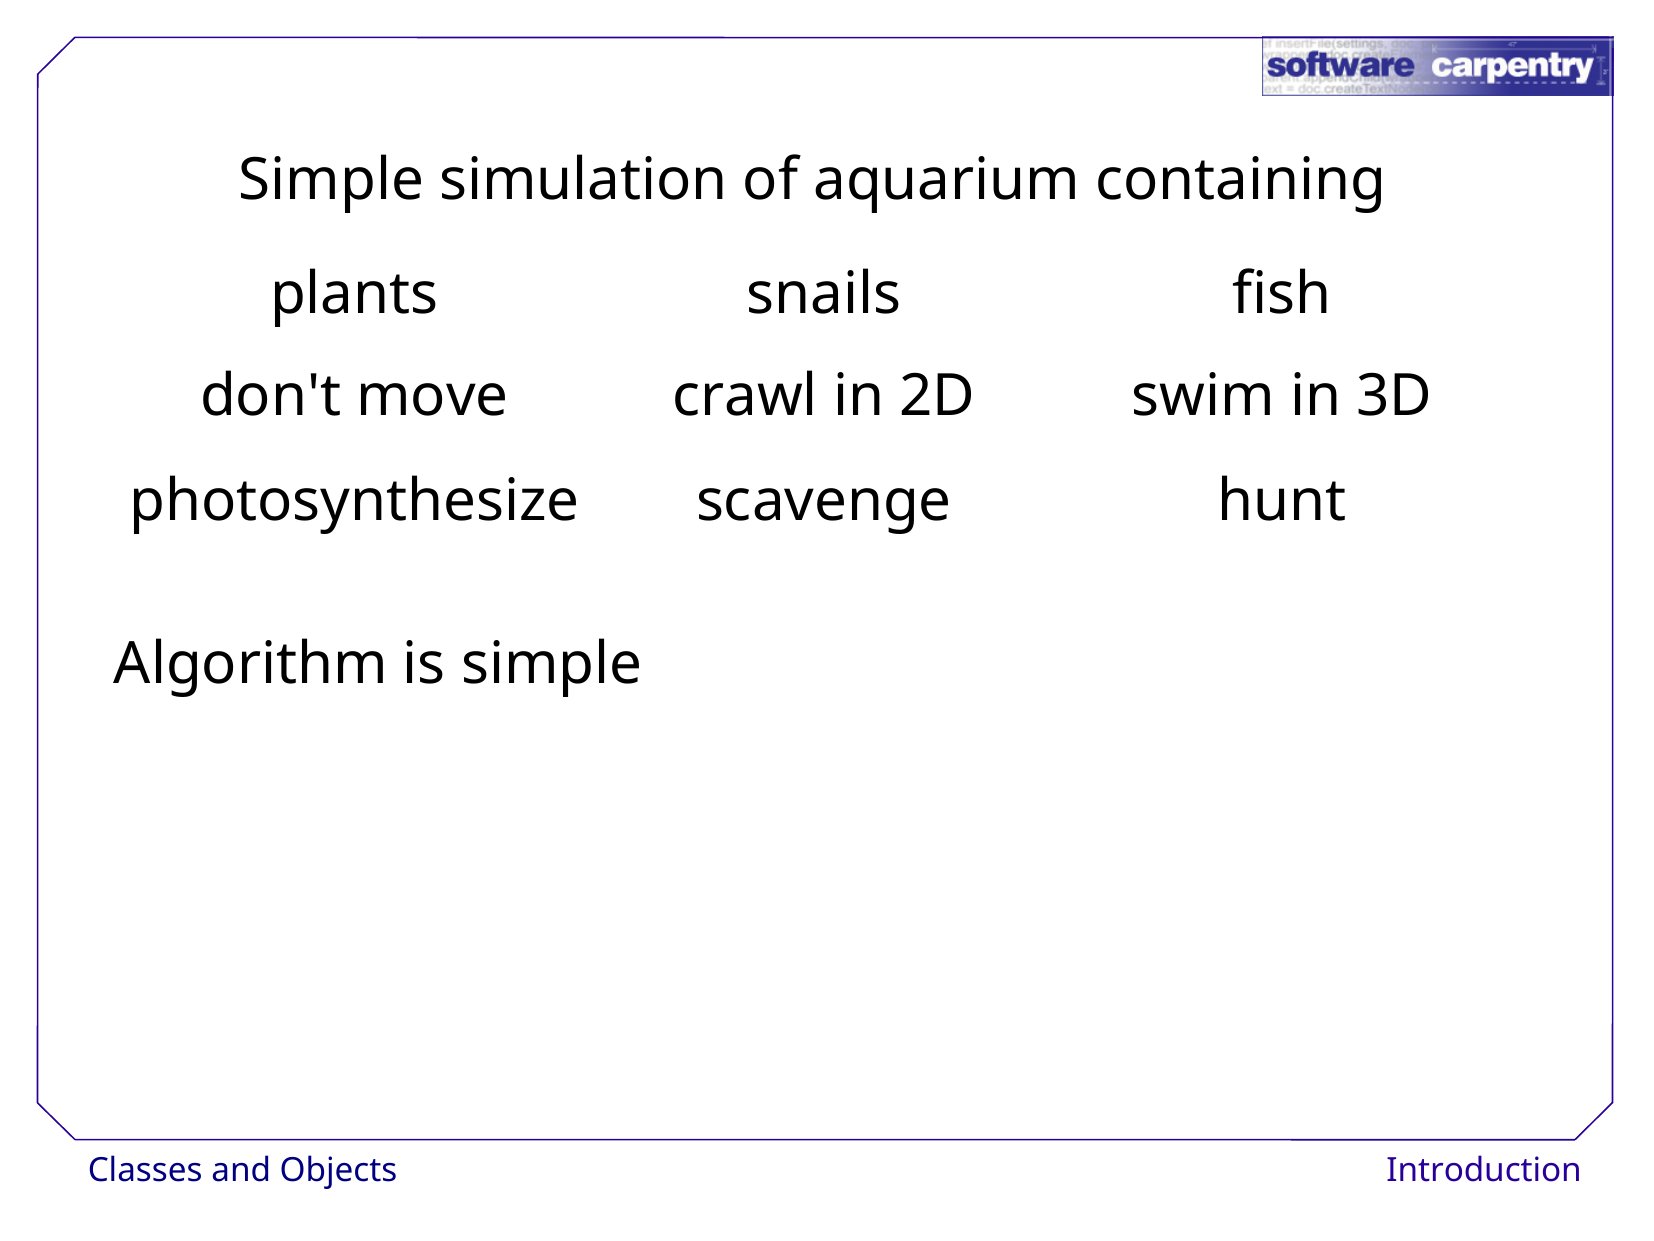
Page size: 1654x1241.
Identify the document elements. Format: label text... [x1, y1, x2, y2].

table_cell swim in 3D [1047, 355, 1517, 461]
table_cell photosynthesize [109, 461, 600, 575]
table_cell scavenge [600, 461, 1047, 575]
table_cell plants [109, 254, 600, 355]
table_cell don't move [109, 355, 600, 461]
text_box Algorithm is simple [99, 582, 1101, 1018]
table_cell snails [600, 254, 1047, 355]
table_cell fish [1047, 254, 1517, 355]
picture [1262, 36, 1614, 96]
table_cell hunt [1047, 461, 1517, 575]
table_header Simple simulation of aquarium containing [109, 140, 1517, 254]
table_cell crawl in 2D [600, 355, 1047, 461]
